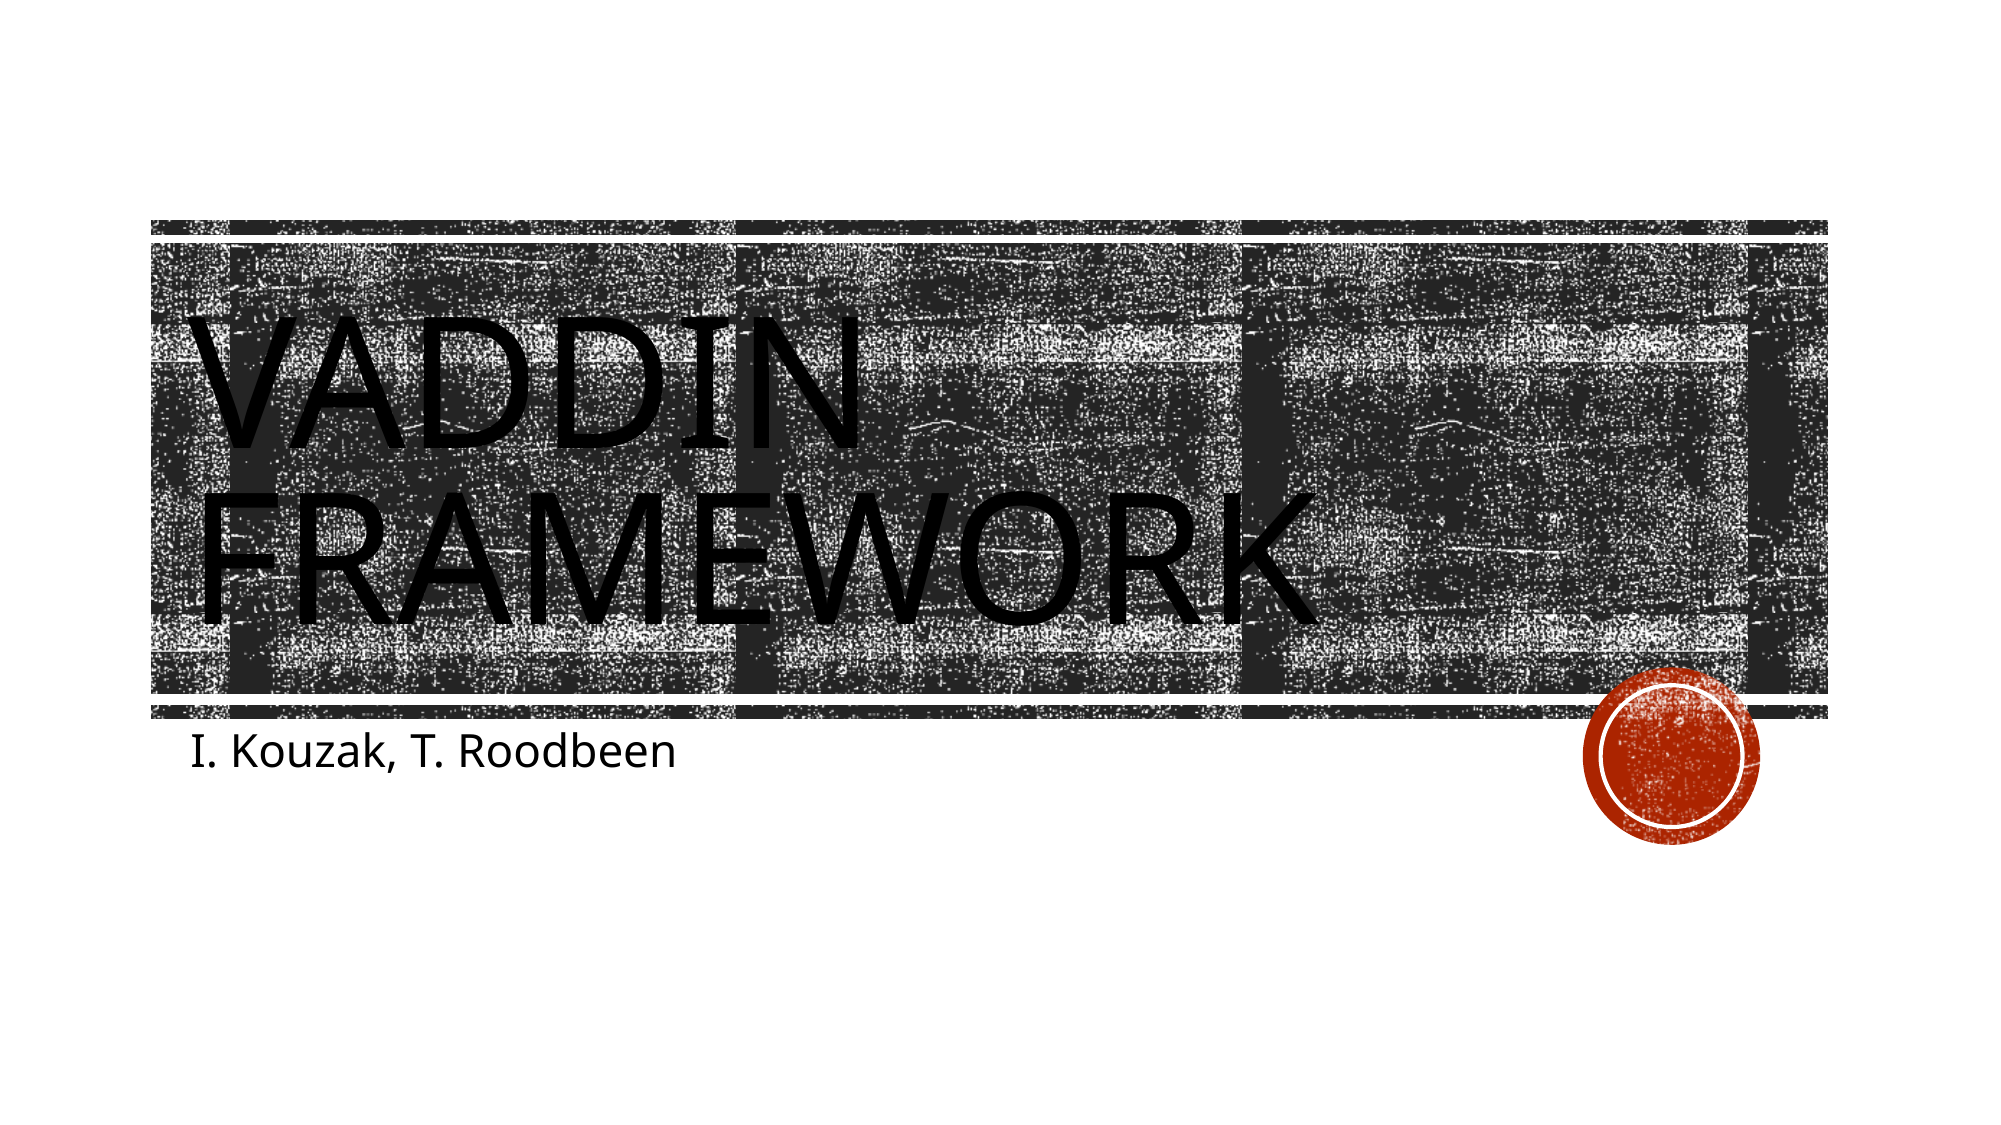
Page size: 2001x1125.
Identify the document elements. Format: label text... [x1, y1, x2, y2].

subtitle I. Kouzak, T. Roodbeen [175, 720, 1471, 896]
title Vaddin Framework [172, 234, 1808, 733]
